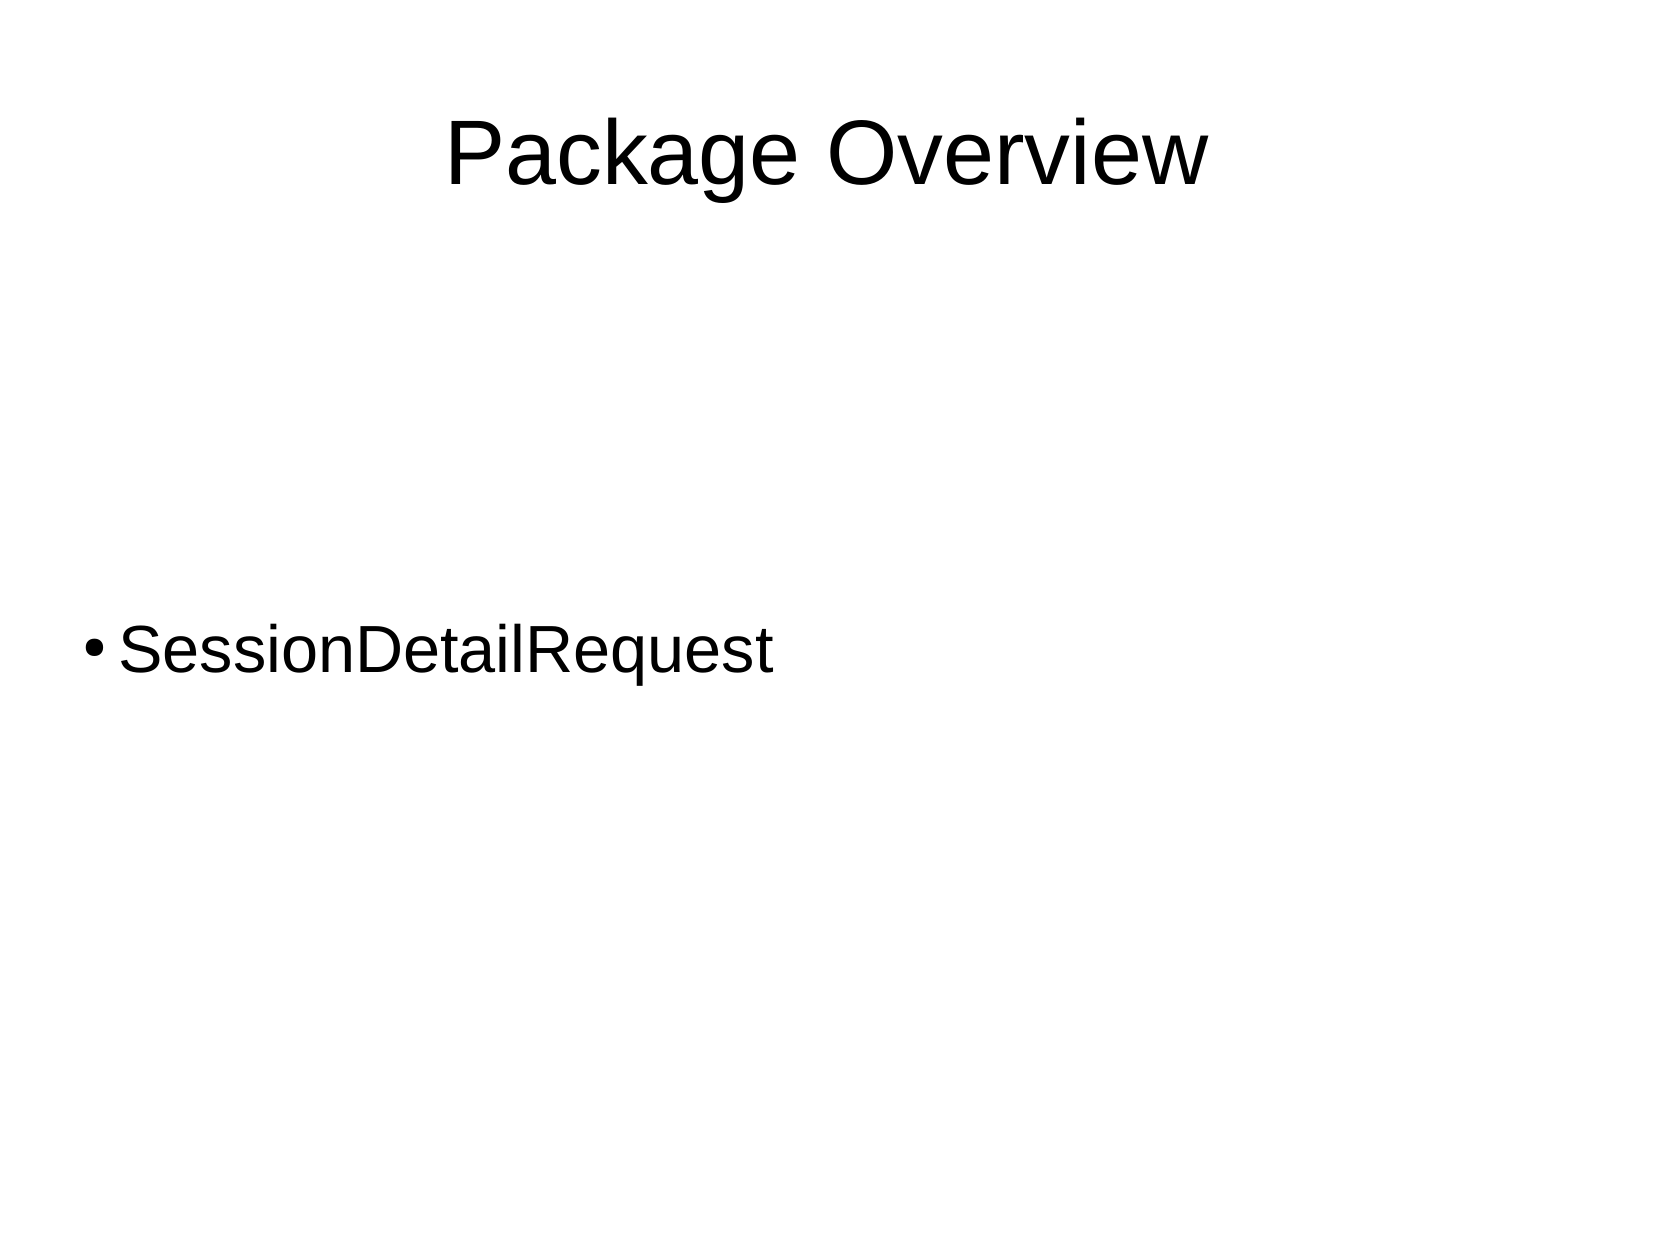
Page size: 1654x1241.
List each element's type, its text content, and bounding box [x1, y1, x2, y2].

title Package Overview [82, 49, 1571, 257]
subtitle SessionDetailRequest [82, 290, 1571, 1010]
